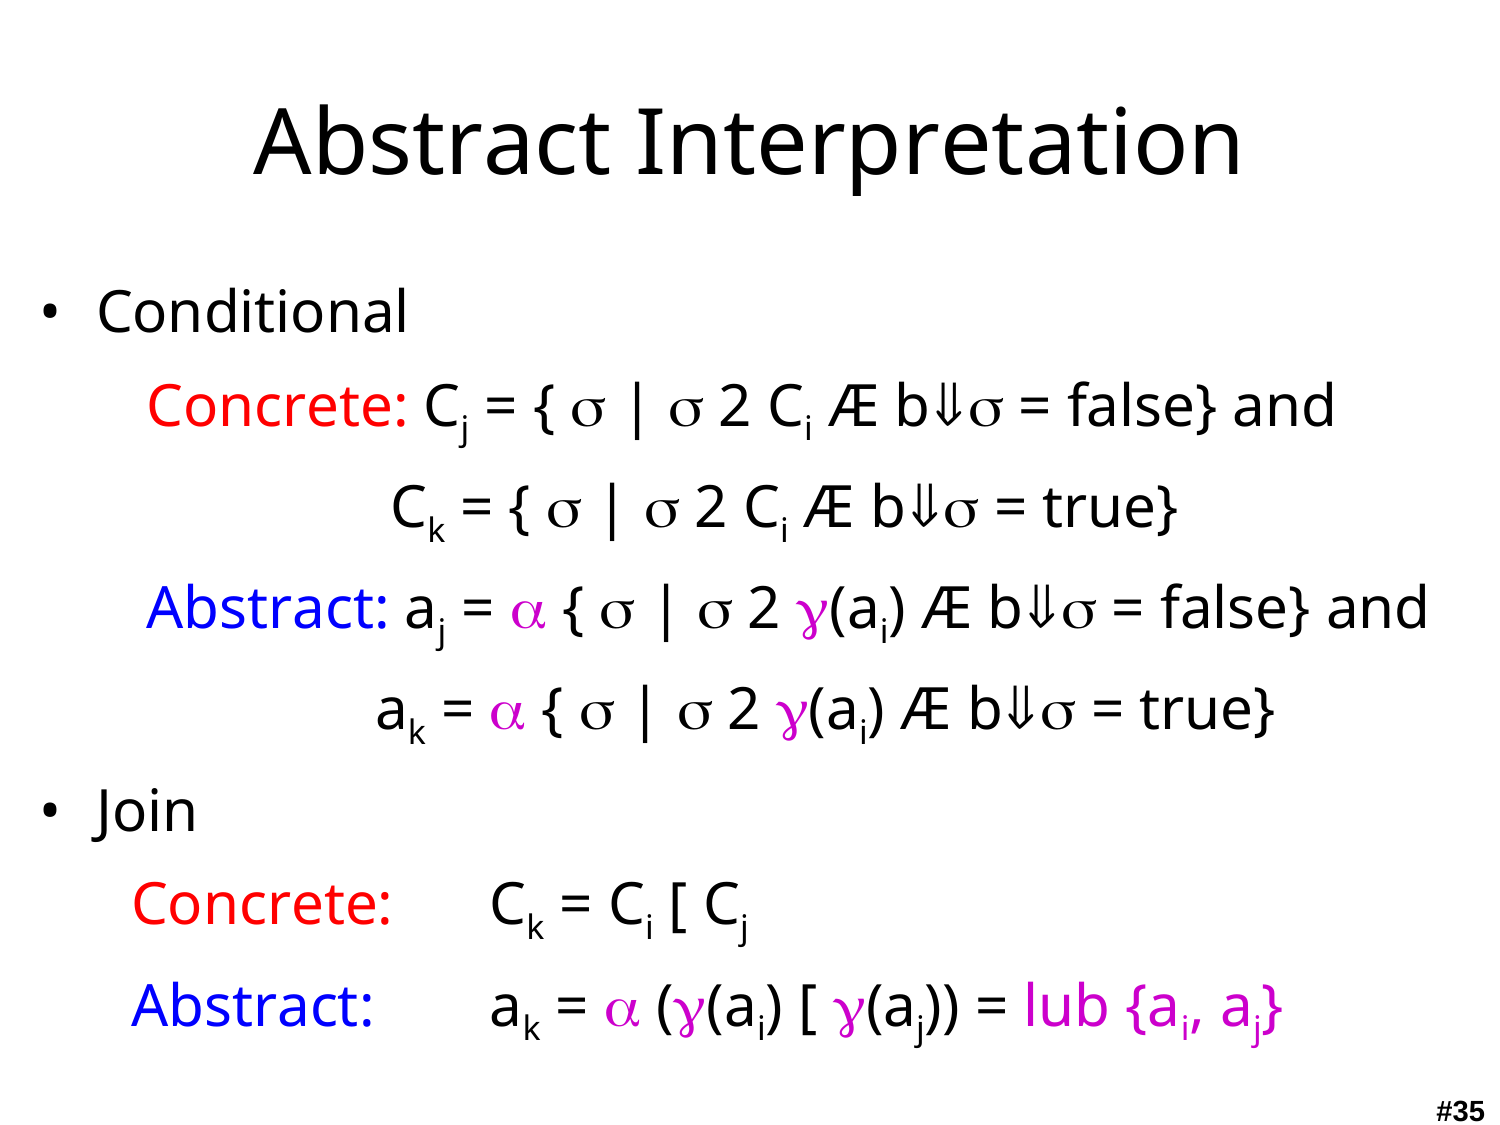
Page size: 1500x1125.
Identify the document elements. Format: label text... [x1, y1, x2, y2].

list Conditional Concrete: Cj = {  |  2 Ci Æ b = false} and Ck = {  |  2 Ci Æ b = true} Abstract: aj =  {  |  2 (ai) Æ b = false} and ak =  {  |  2 (ai) Æ b = true} Join Concrete: Ck = Ci [ Cj Abstract: ak =  ((ai) [ (aj)) = lub {ai, aj} [24, 262, 1476, 1101]
title Abstract Interpretation [24, 45, 1476, 233]
